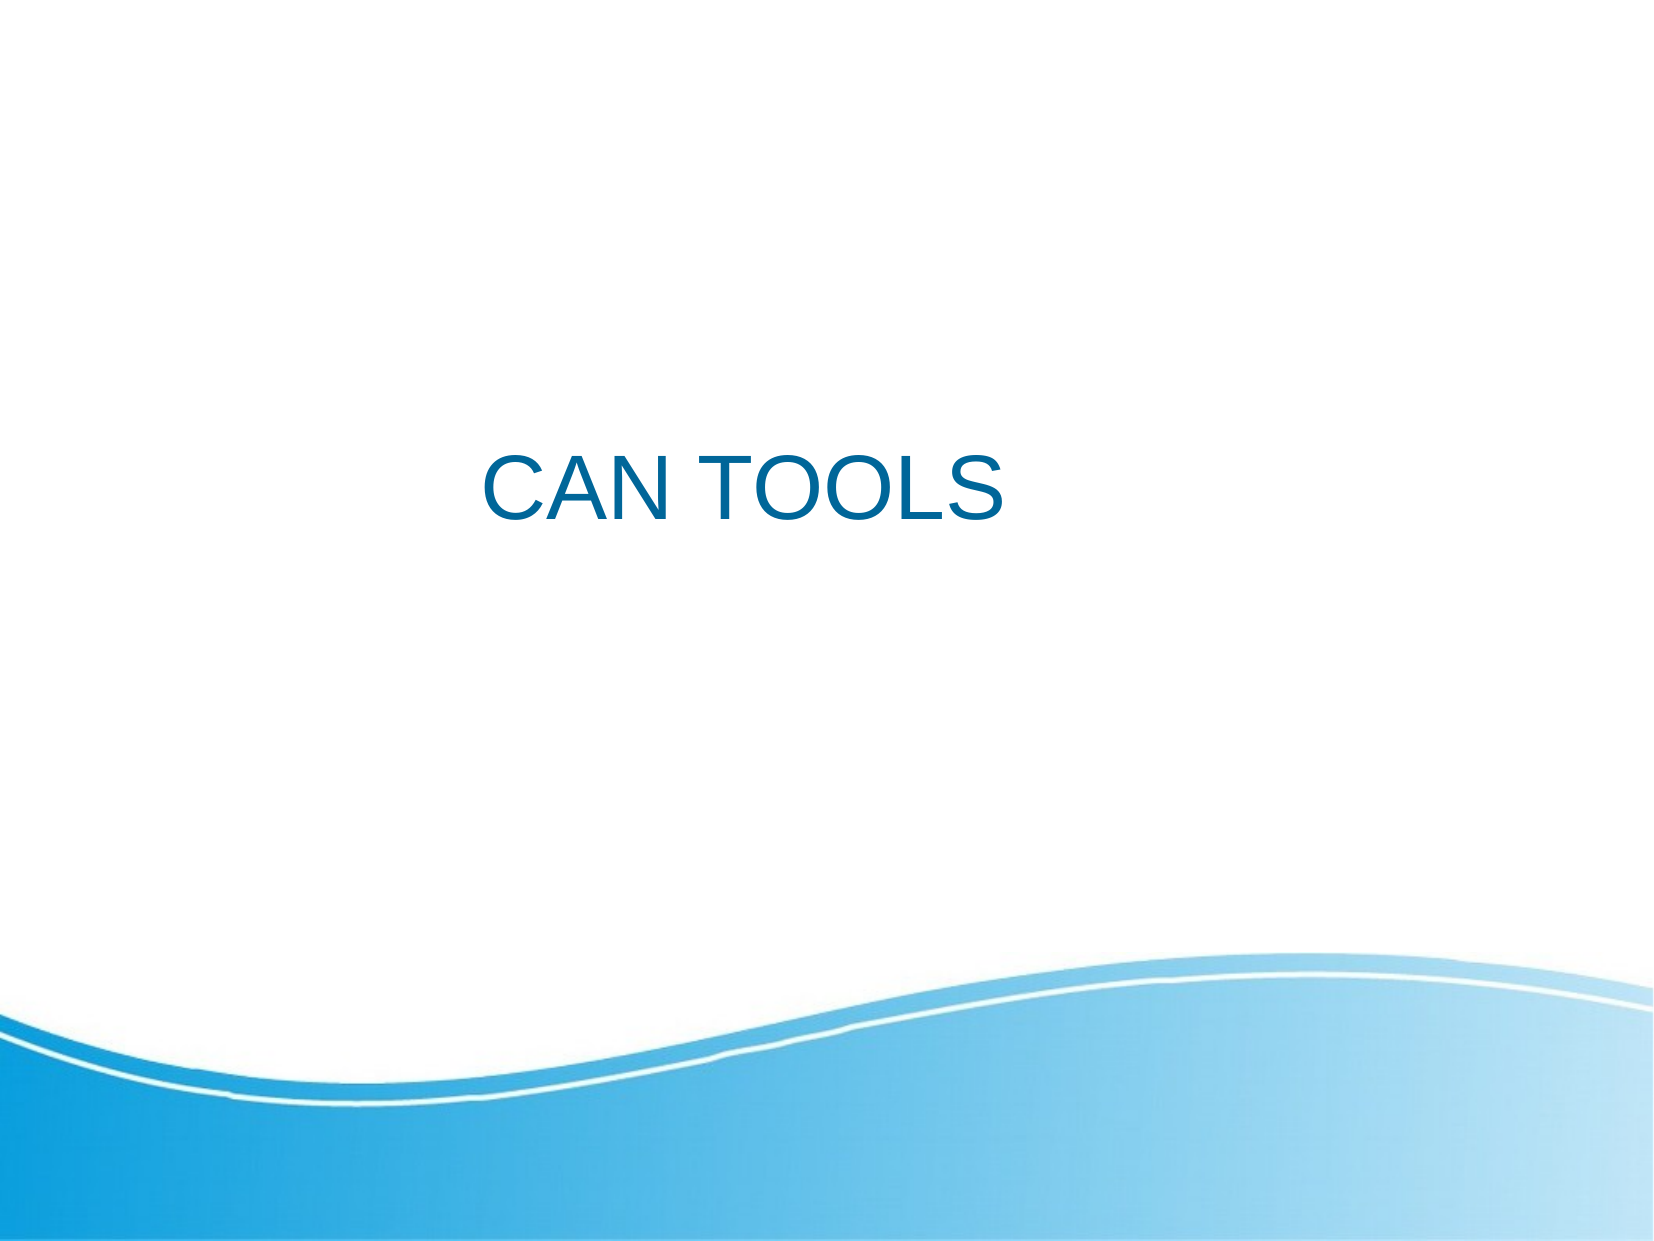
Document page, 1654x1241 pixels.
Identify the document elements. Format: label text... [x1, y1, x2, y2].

picture [0, 952, 1654, 1241]
title CAN TOOLS [0, 384, 1489, 592]
